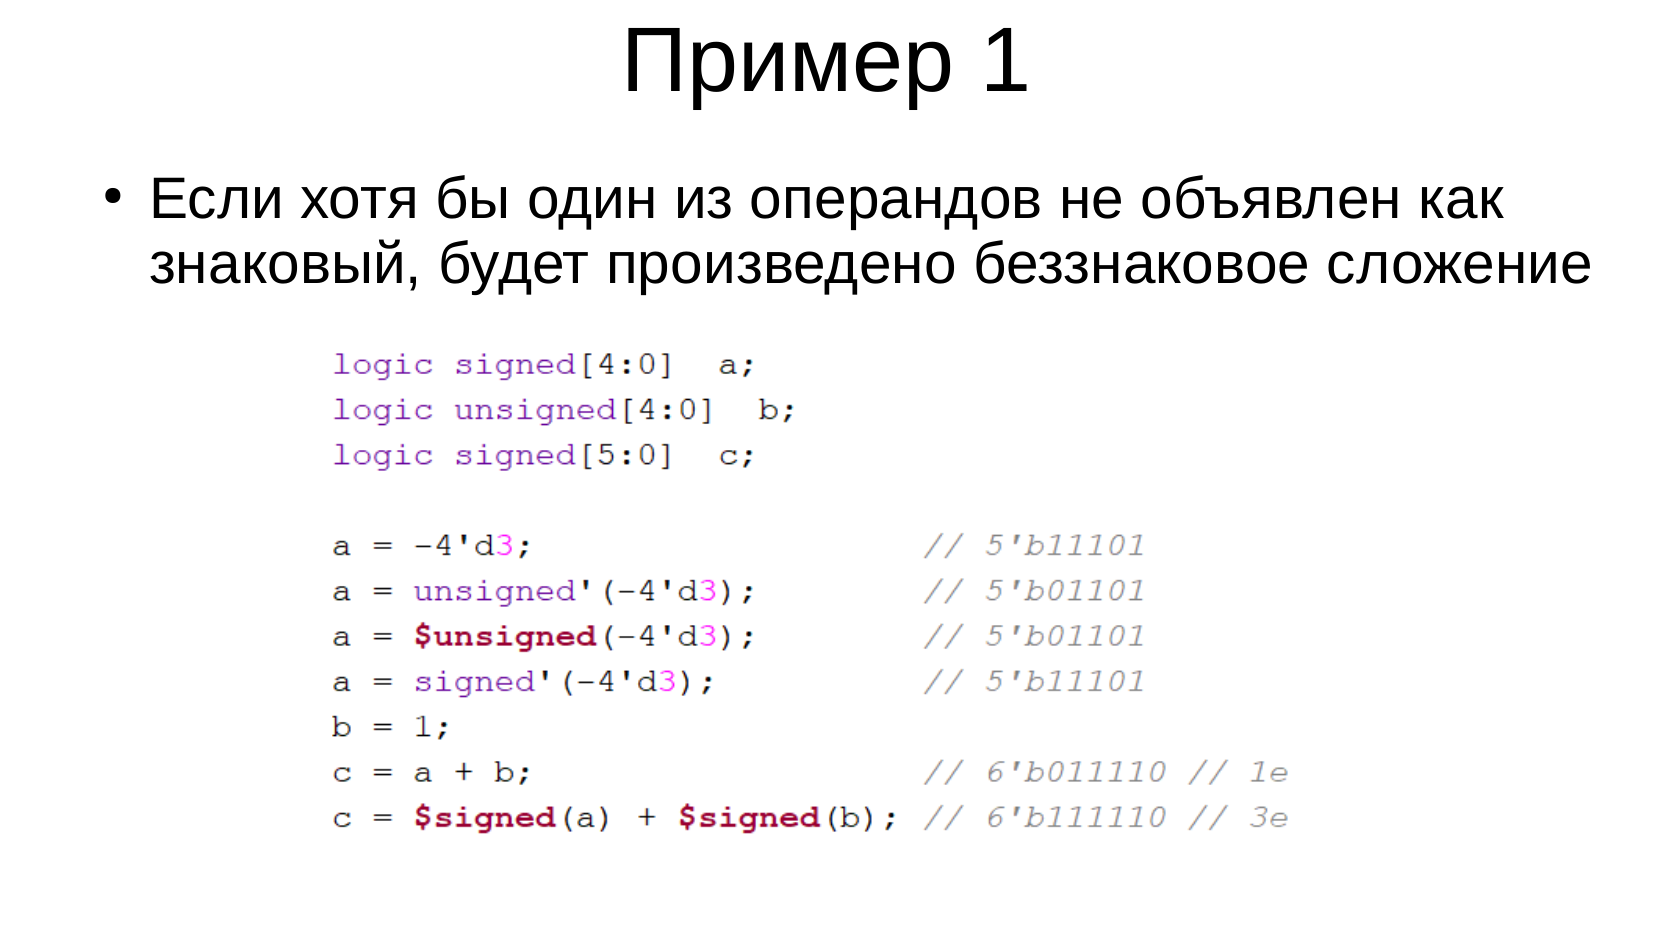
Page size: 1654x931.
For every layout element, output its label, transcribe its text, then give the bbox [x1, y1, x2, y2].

picture [332, 324, 1291, 886]
list Если хотя бы один из операндов не объявлен как знаковый, будет произведено беззнаковое сложение [86, 165, 1636, 300]
title Пример 1 [82, 0, 1571, 121]
